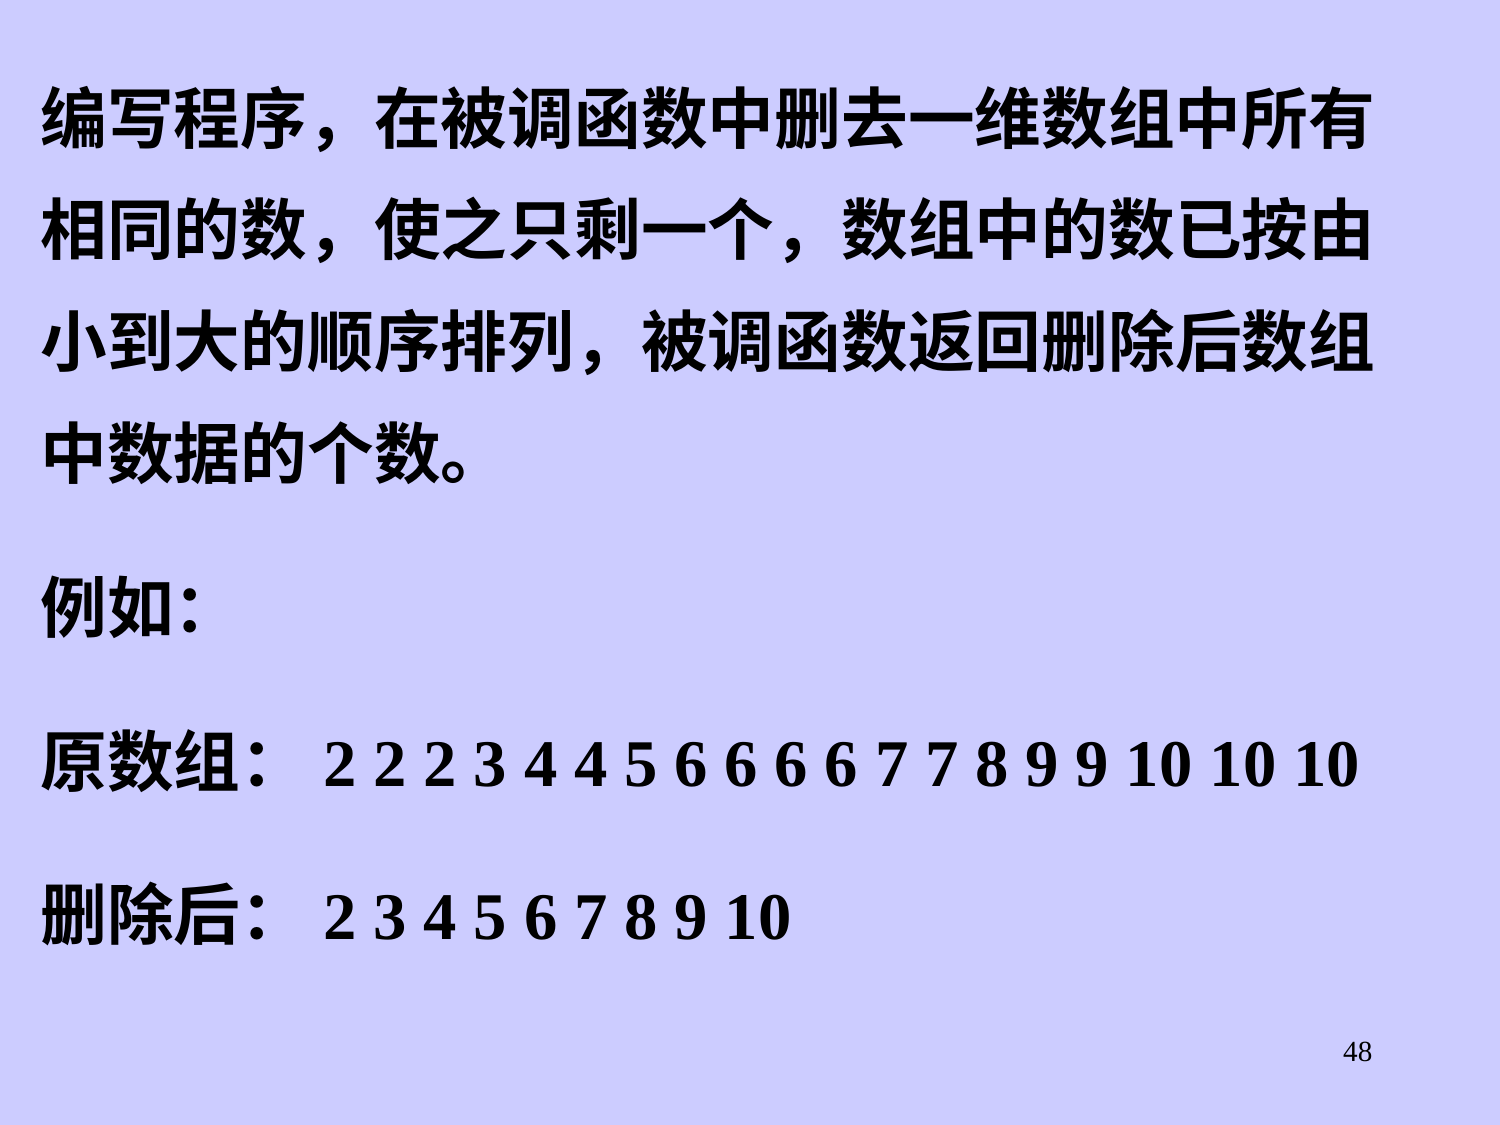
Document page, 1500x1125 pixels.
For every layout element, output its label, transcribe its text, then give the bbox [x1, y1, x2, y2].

text_box 编写程序，在被调函数中删去一维数组中所有相同的数，使之只剩一个，数组中的数已按由小到大的顺序排列，被调函数返回删除后数组中数据的个数。 例如： 原数组：2 2 2 3 4 4 5 6 6 6 6 7 7 8 9 9 10 10 10 删除后：2 3 4 5 6 7 8 9 10 [37, 42, 1436, 955]
text_box <编号> [1074, 1025, 1388, 1101]
